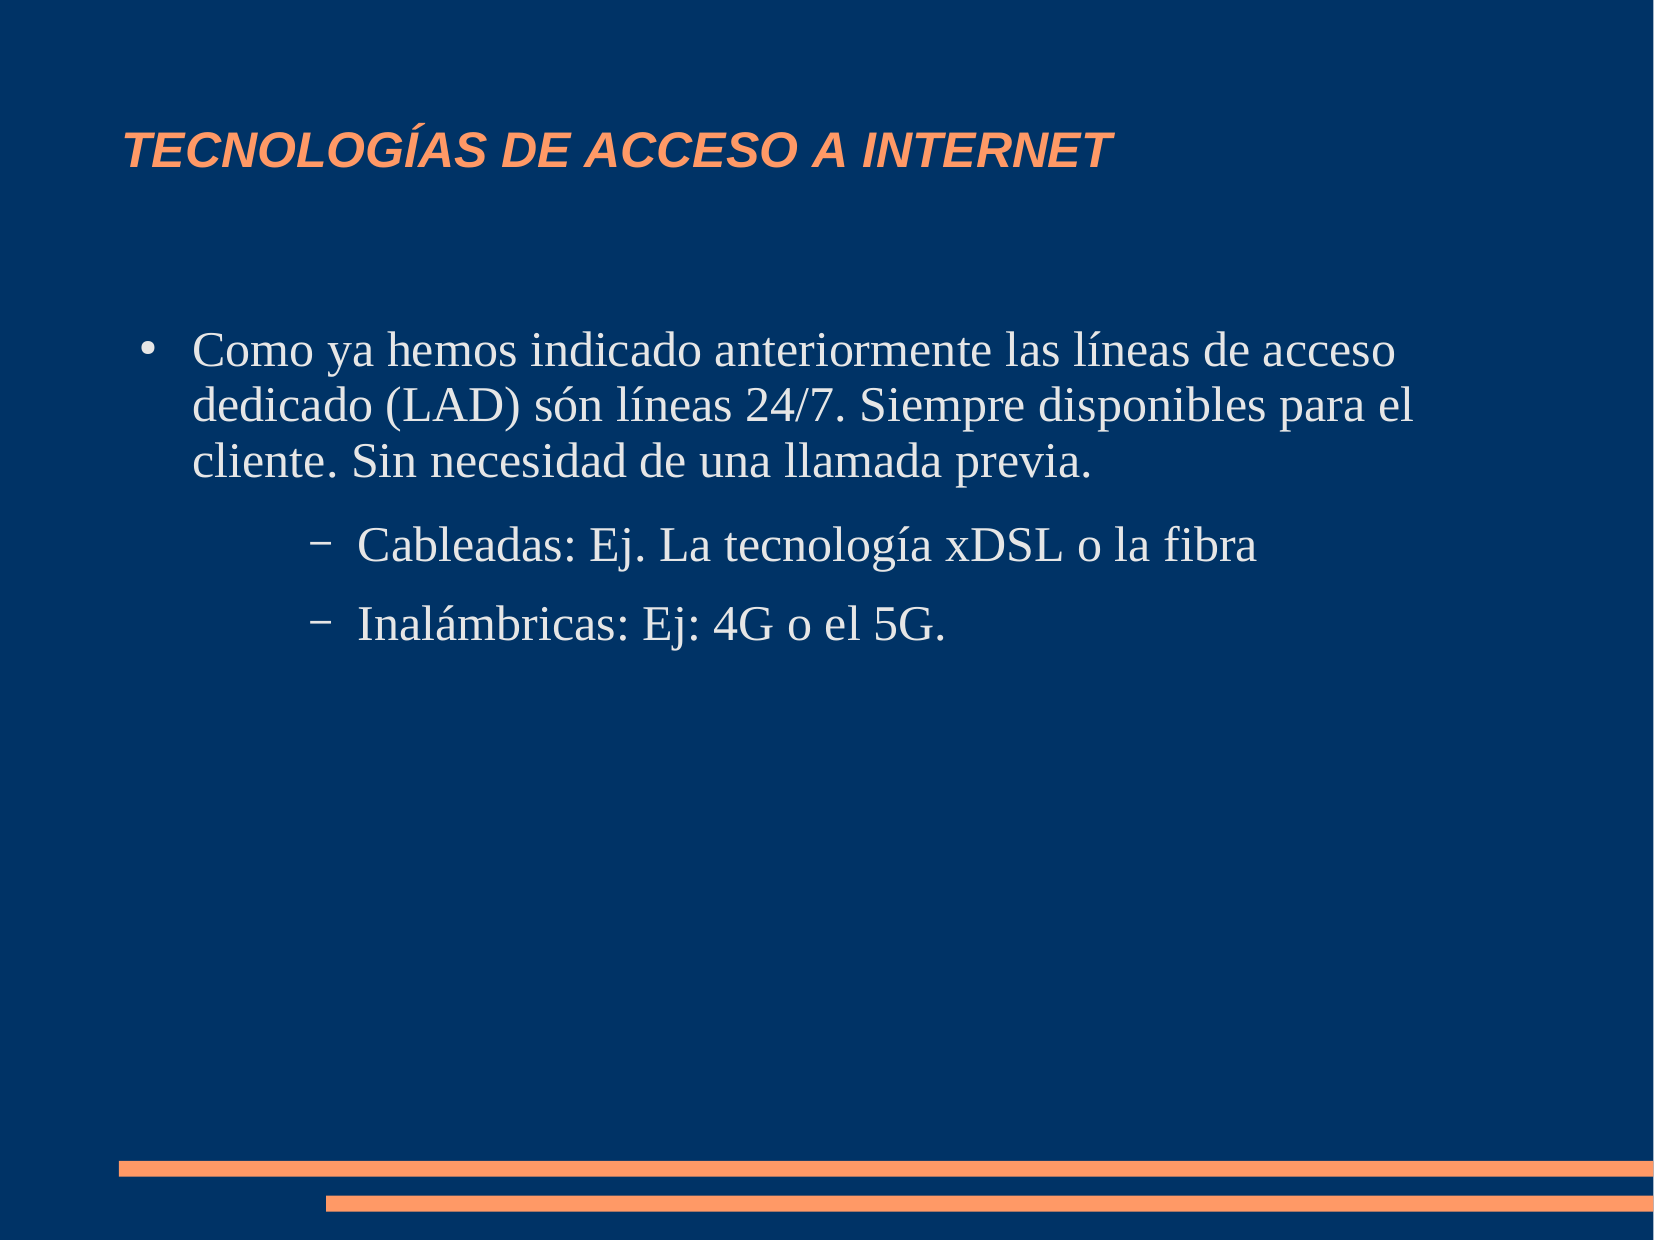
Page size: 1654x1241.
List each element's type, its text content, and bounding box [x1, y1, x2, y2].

list Como ya hemos indicado anteriormente las líneas de acceso dedicado (LAD) són líneas 24/7. Siempre disponibles para el cliente. Sin necesidad de una llamada previa. Cableadas: Ej. La tecnología xDSL o la fibra Inalámbricas: Ej: 4G o el 5G. [121, 322, 1561, 1132]
title TECNOLOGÍAS DE ACCESO A INTERNET [121, 46, 1534, 254]
